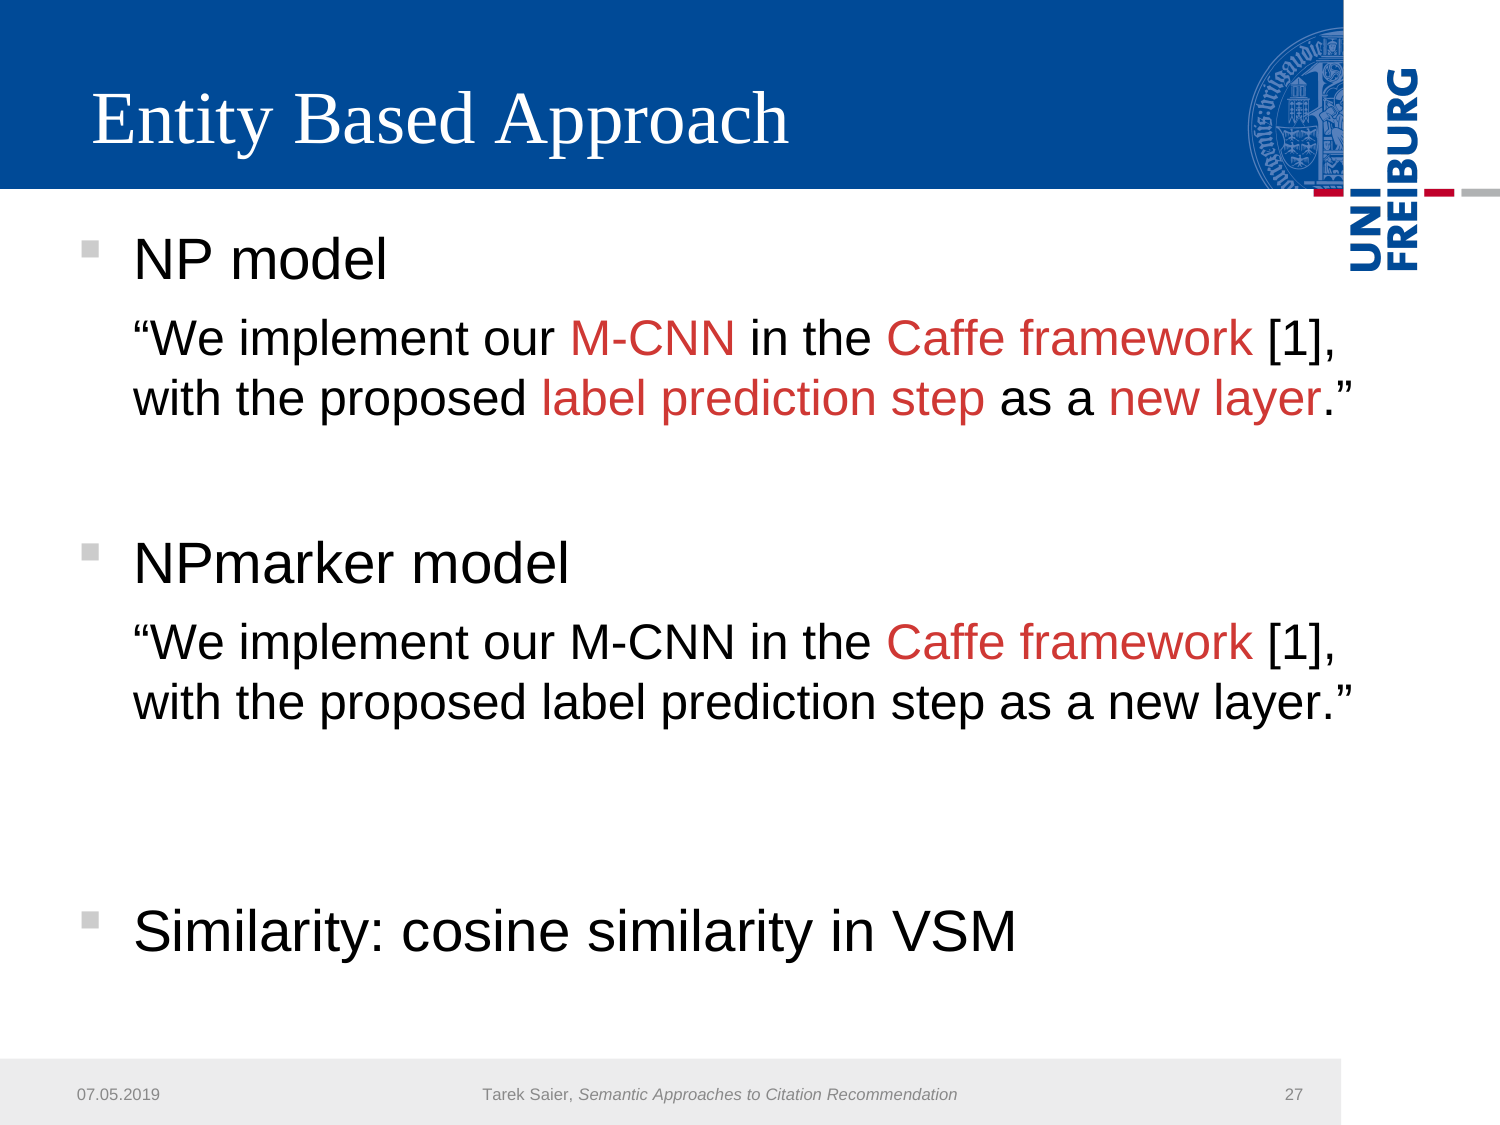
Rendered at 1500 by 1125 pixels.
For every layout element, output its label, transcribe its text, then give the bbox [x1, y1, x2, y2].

list NP model “We implement our M-CNN in the Caffe framework [1], with the proposed label prediction step as a new layer.” NPmarker model “We implement our M-CNN in the Caffe framework [1], with the proposed label prediction step as a new layer.” Similarity: cosine similarity in VSM [76, 221, 1388, 1009]
title Entity Based Approach [76, 49, 1235, 178]
picture [0, 0, 1500, 271]
